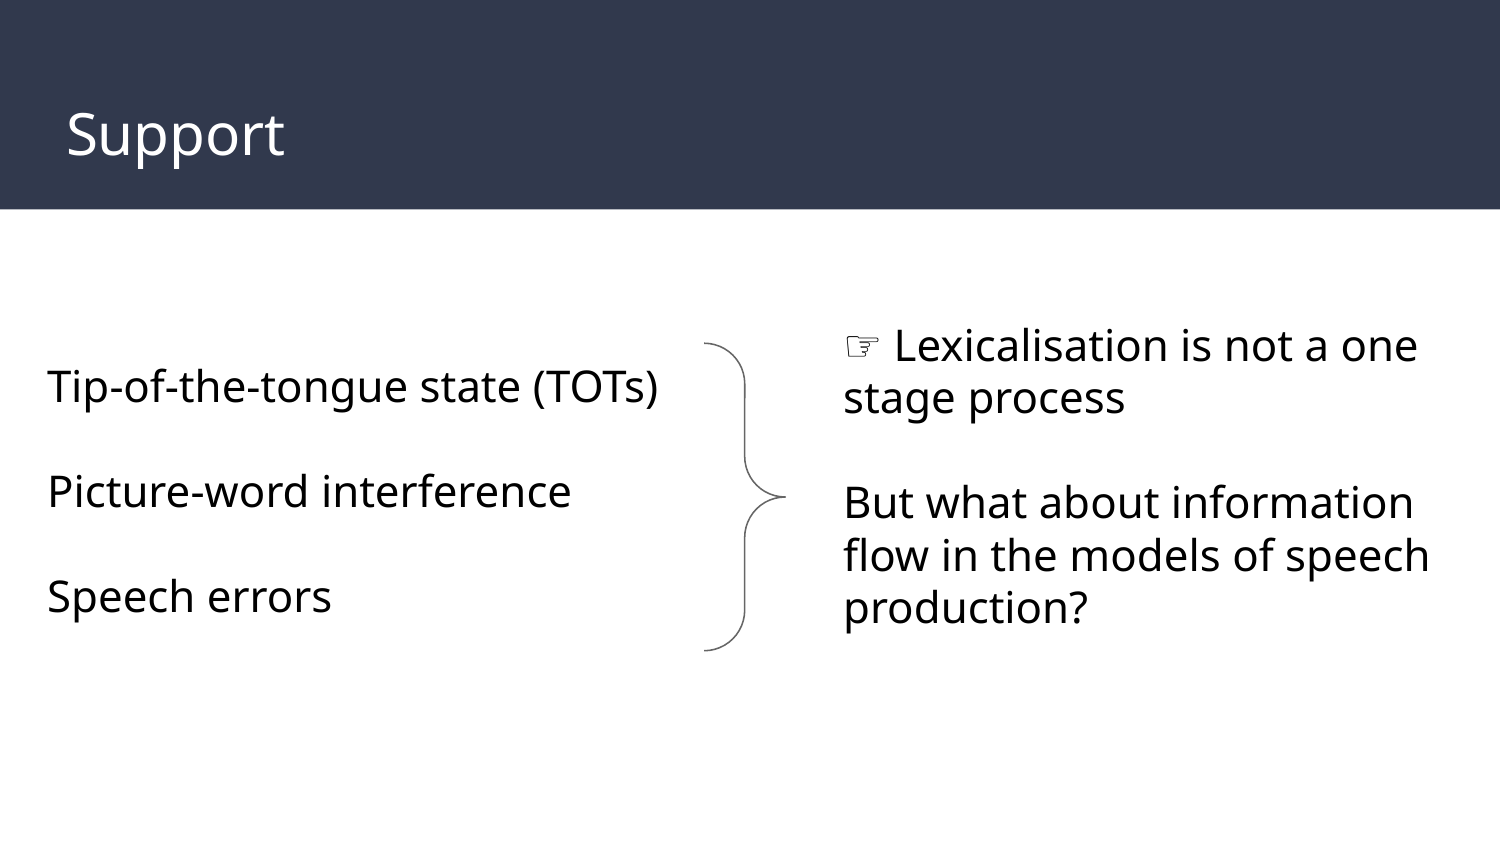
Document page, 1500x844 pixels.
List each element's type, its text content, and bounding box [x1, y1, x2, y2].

text_box Tip-of-the-tongue state (TOTs) Picture-word interference Speech errors [32, 343, 685, 677]
title Support [51, 82, 1449, 185]
text_box ☞ Lexicalisation is not a one stage process But what about information flow in the models of speech production? [828, 302, 1449, 651]
